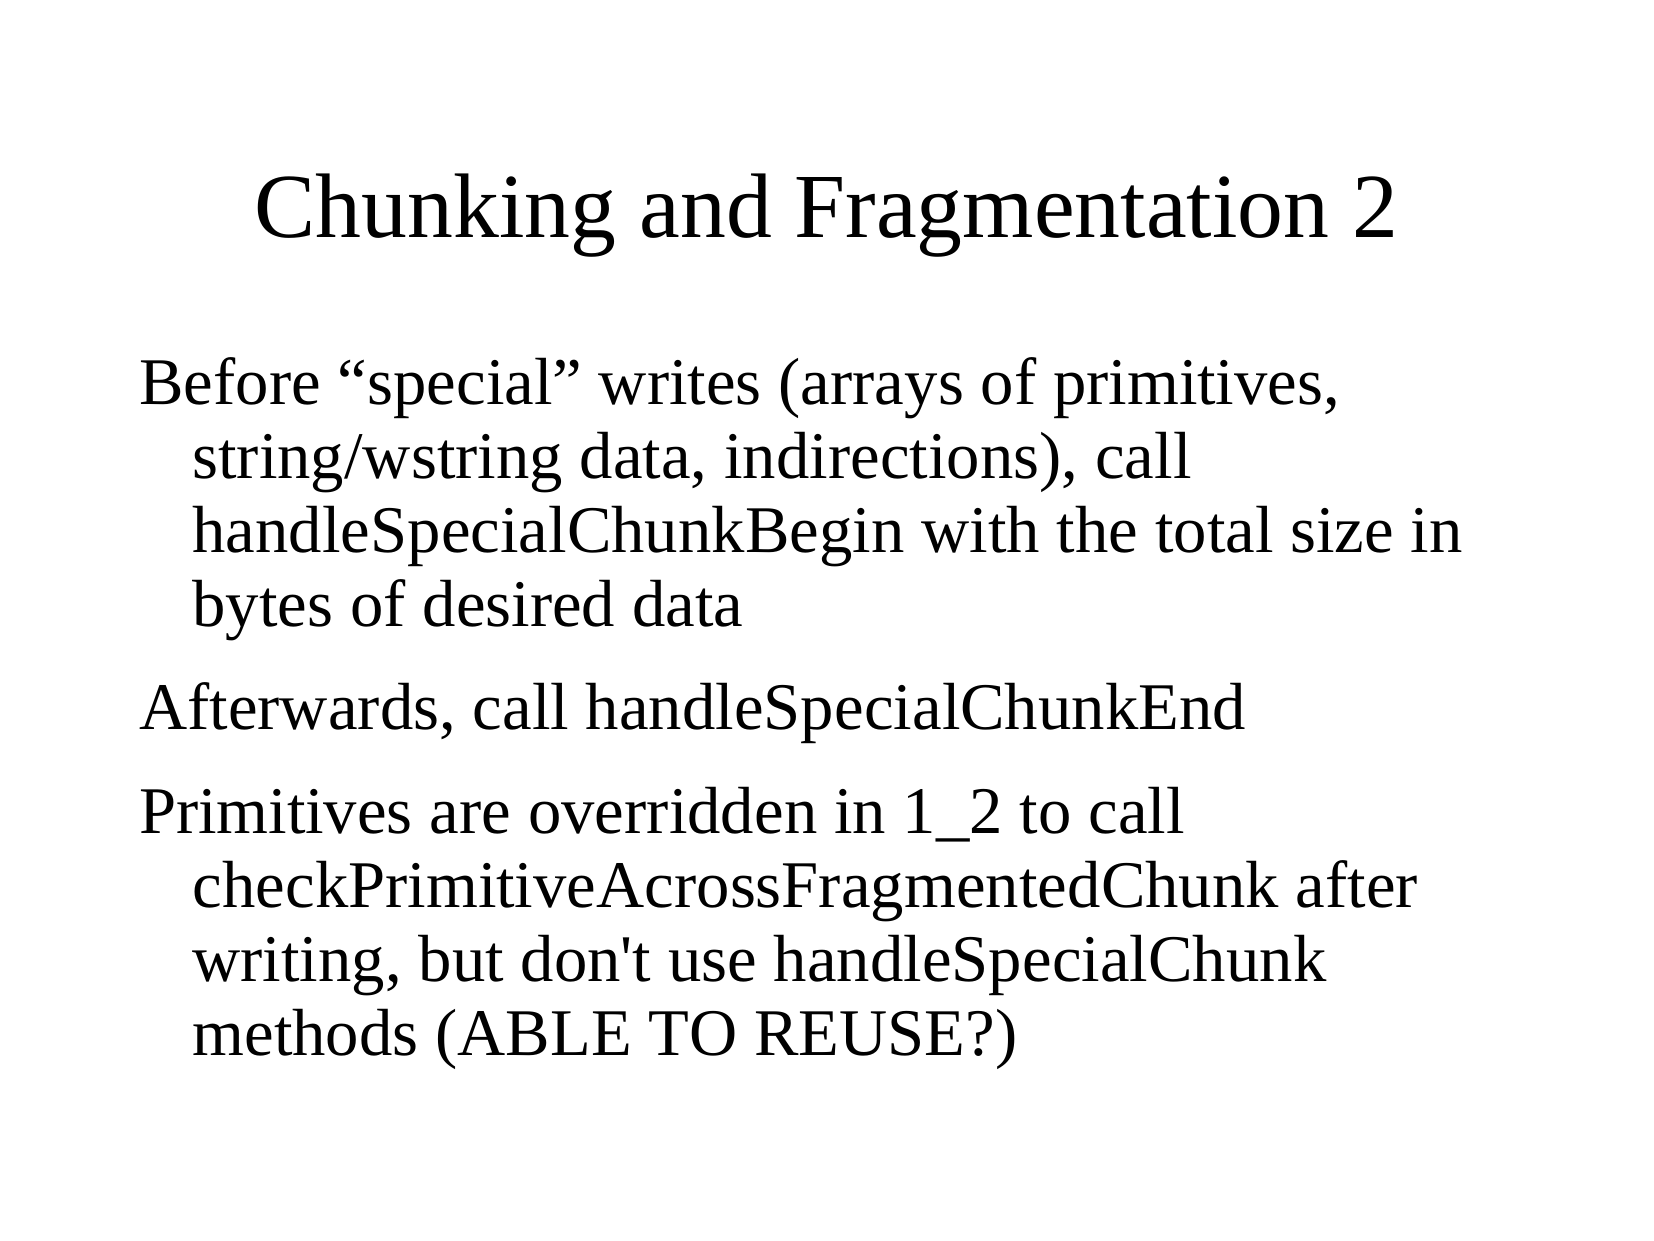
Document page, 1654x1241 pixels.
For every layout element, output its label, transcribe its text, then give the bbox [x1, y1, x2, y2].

list Before “special” writes (arrays of primitives, string/wstring data, indirections), call handleSpecialChunkBegin with the total size in bytes of desired data Afterwards, call handleSpecialChunkEnd Primitives are overridden in 1_2 to call checkPrimitiveAcrossFragmentedChunk after writing, but don't use handleSpecialChunk methods (ABLE TO REUSE?) [121, 344, 1534, 1131]
title Chunking and Fragmentation 2 [121, 102, 1534, 311]
